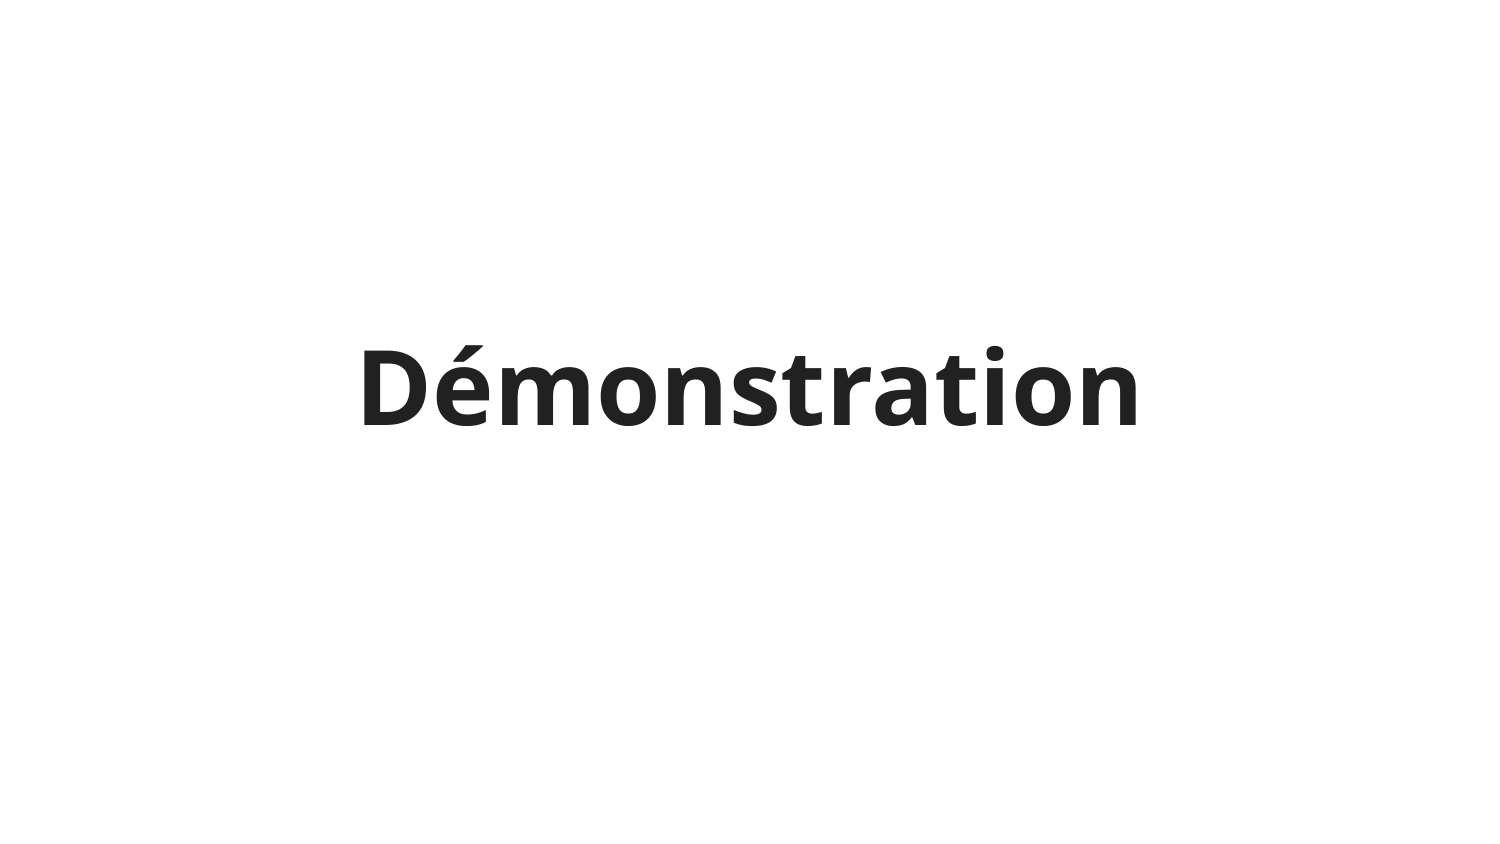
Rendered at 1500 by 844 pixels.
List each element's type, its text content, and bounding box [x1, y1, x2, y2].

title Démonstration [51, 298, 1449, 488]
